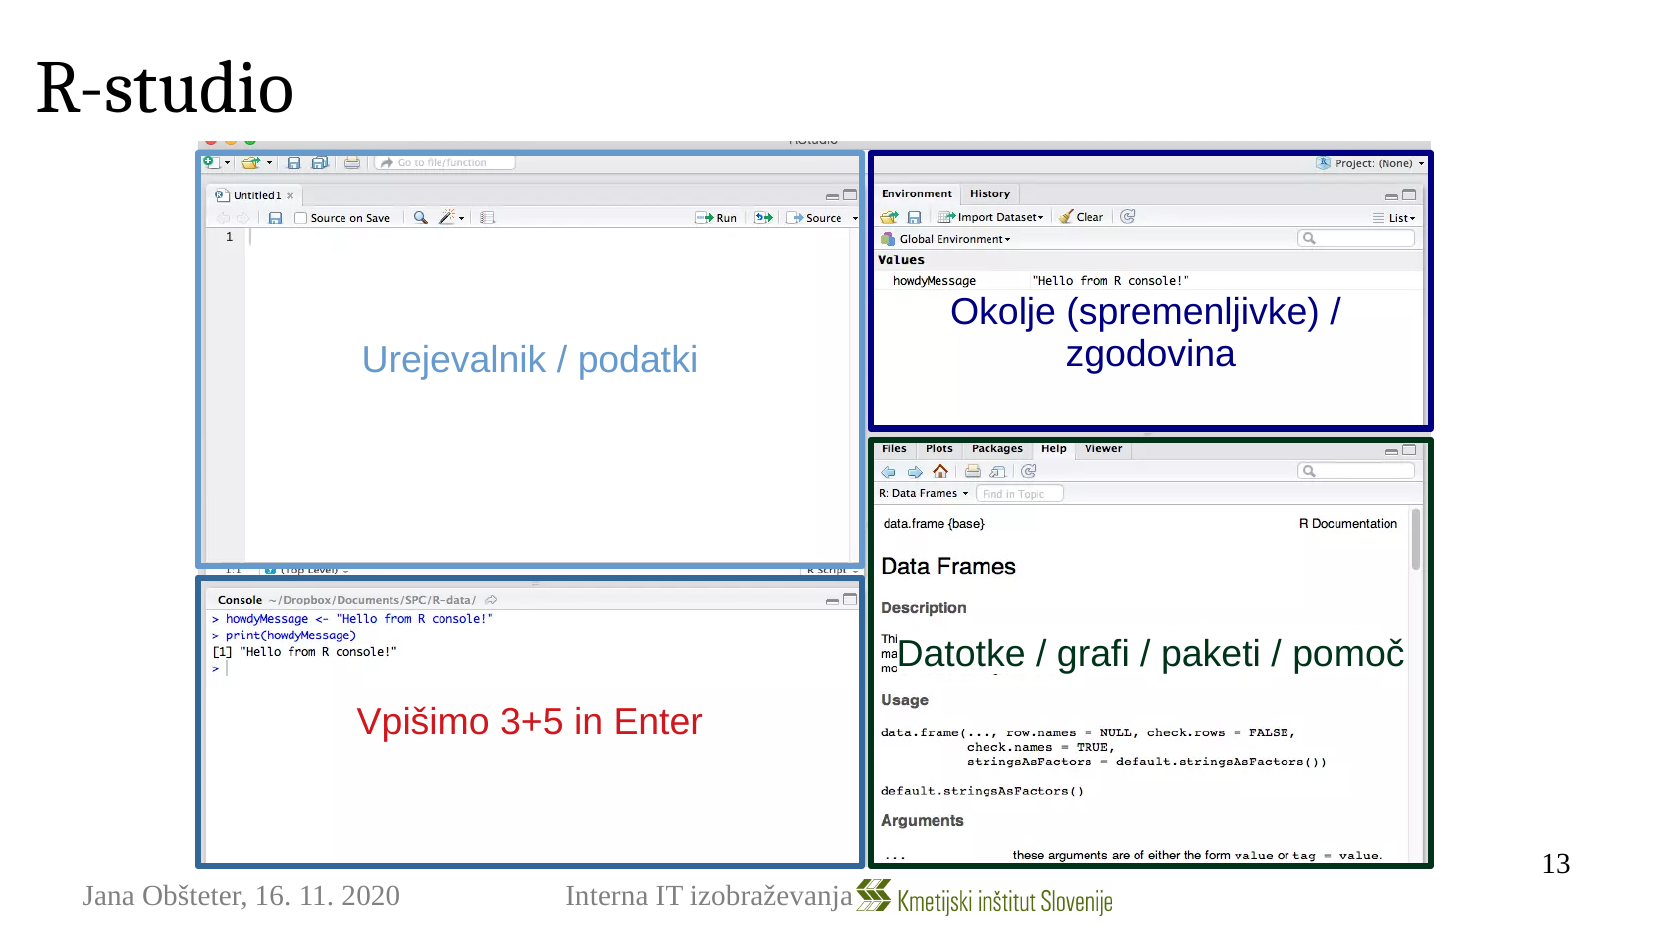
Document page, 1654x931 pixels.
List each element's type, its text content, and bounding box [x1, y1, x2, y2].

picture [856, 879, 1112, 916]
text_box Okolje (spremenljivke) / zgodovina [870, 153, 1431, 429]
picture [197, 141, 1431, 867]
text_box Vpišimo 3+5 in Enter [197, 577, 863, 866]
title R-studio [35, 21, 1524, 154]
text_box Datotke / grafi / paketi / pomoč [870, 440, 1431, 866]
text_box Urejevalnik / podatki [197, 153, 863, 567]
